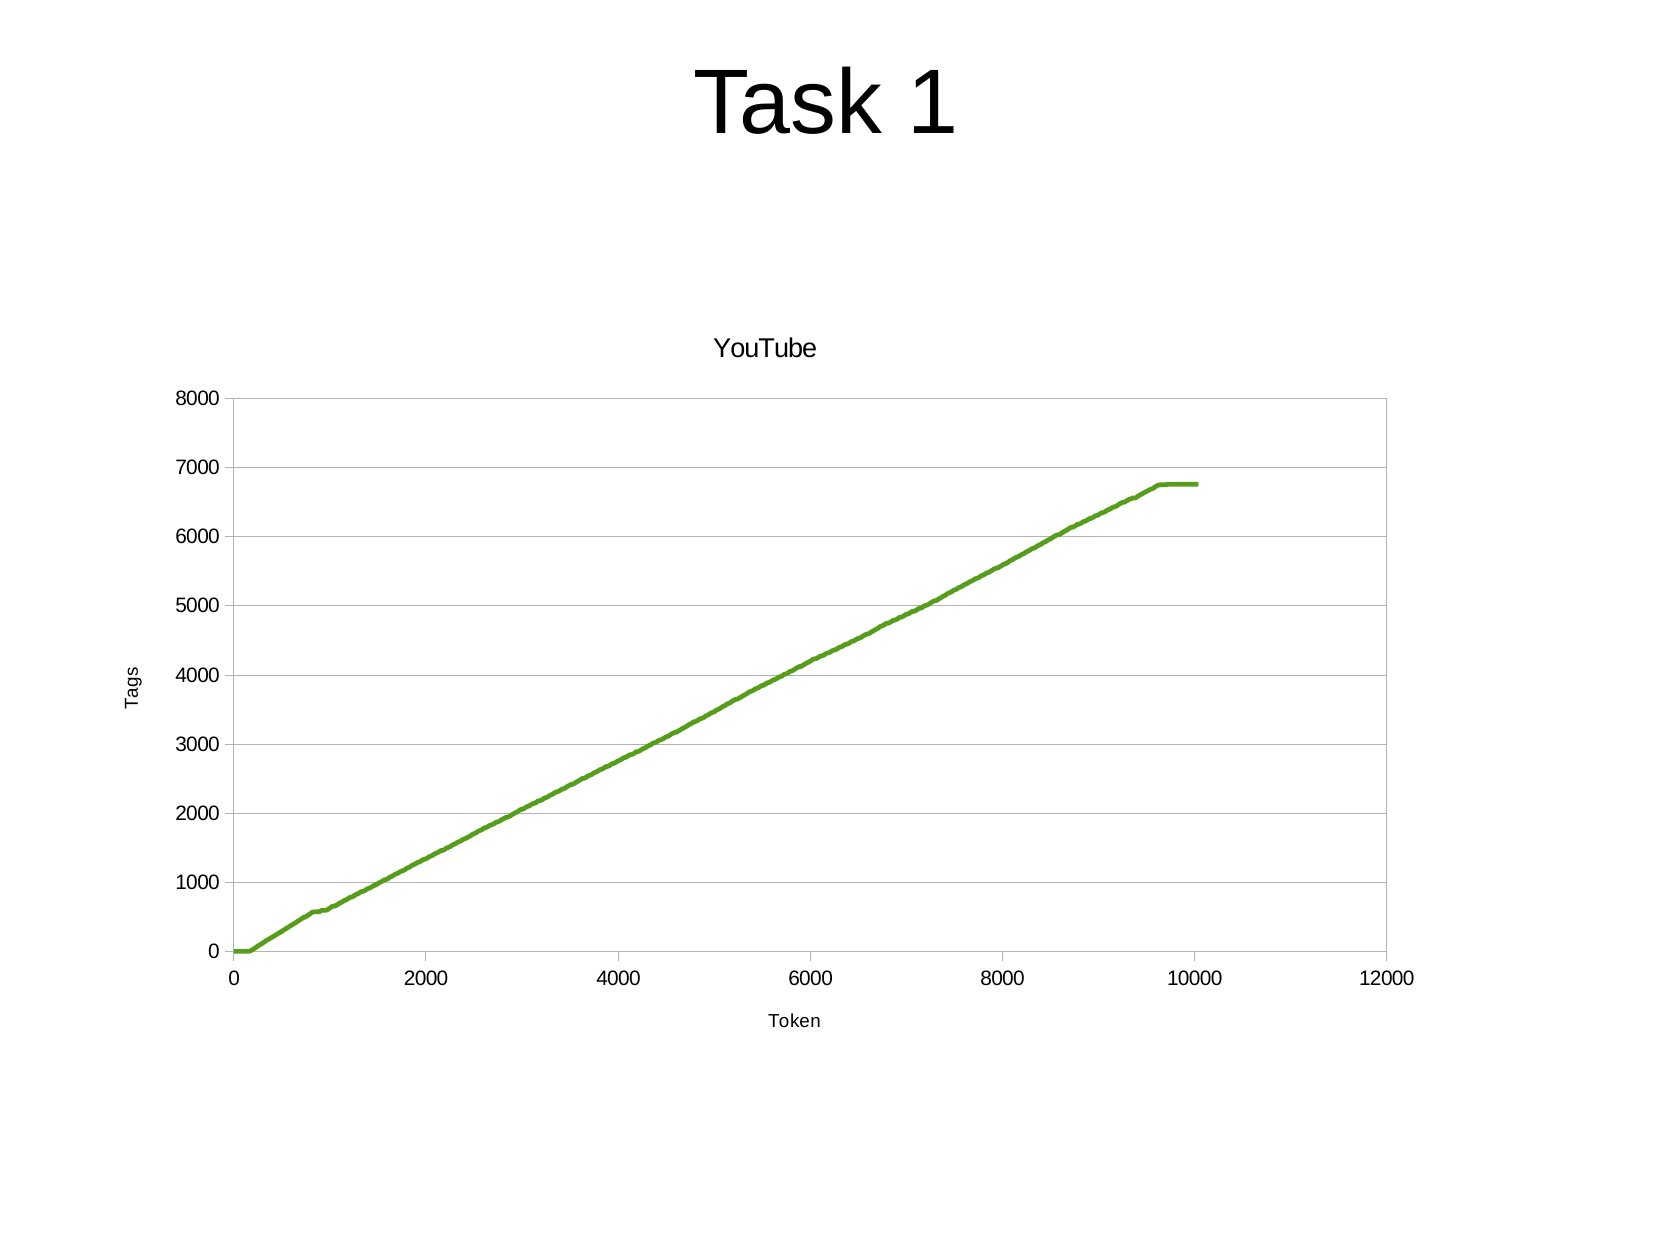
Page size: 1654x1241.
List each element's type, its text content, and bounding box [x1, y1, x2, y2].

chart [88, 302, 1441, 1063]
title Task 1 [82, 49, 1571, 257]
